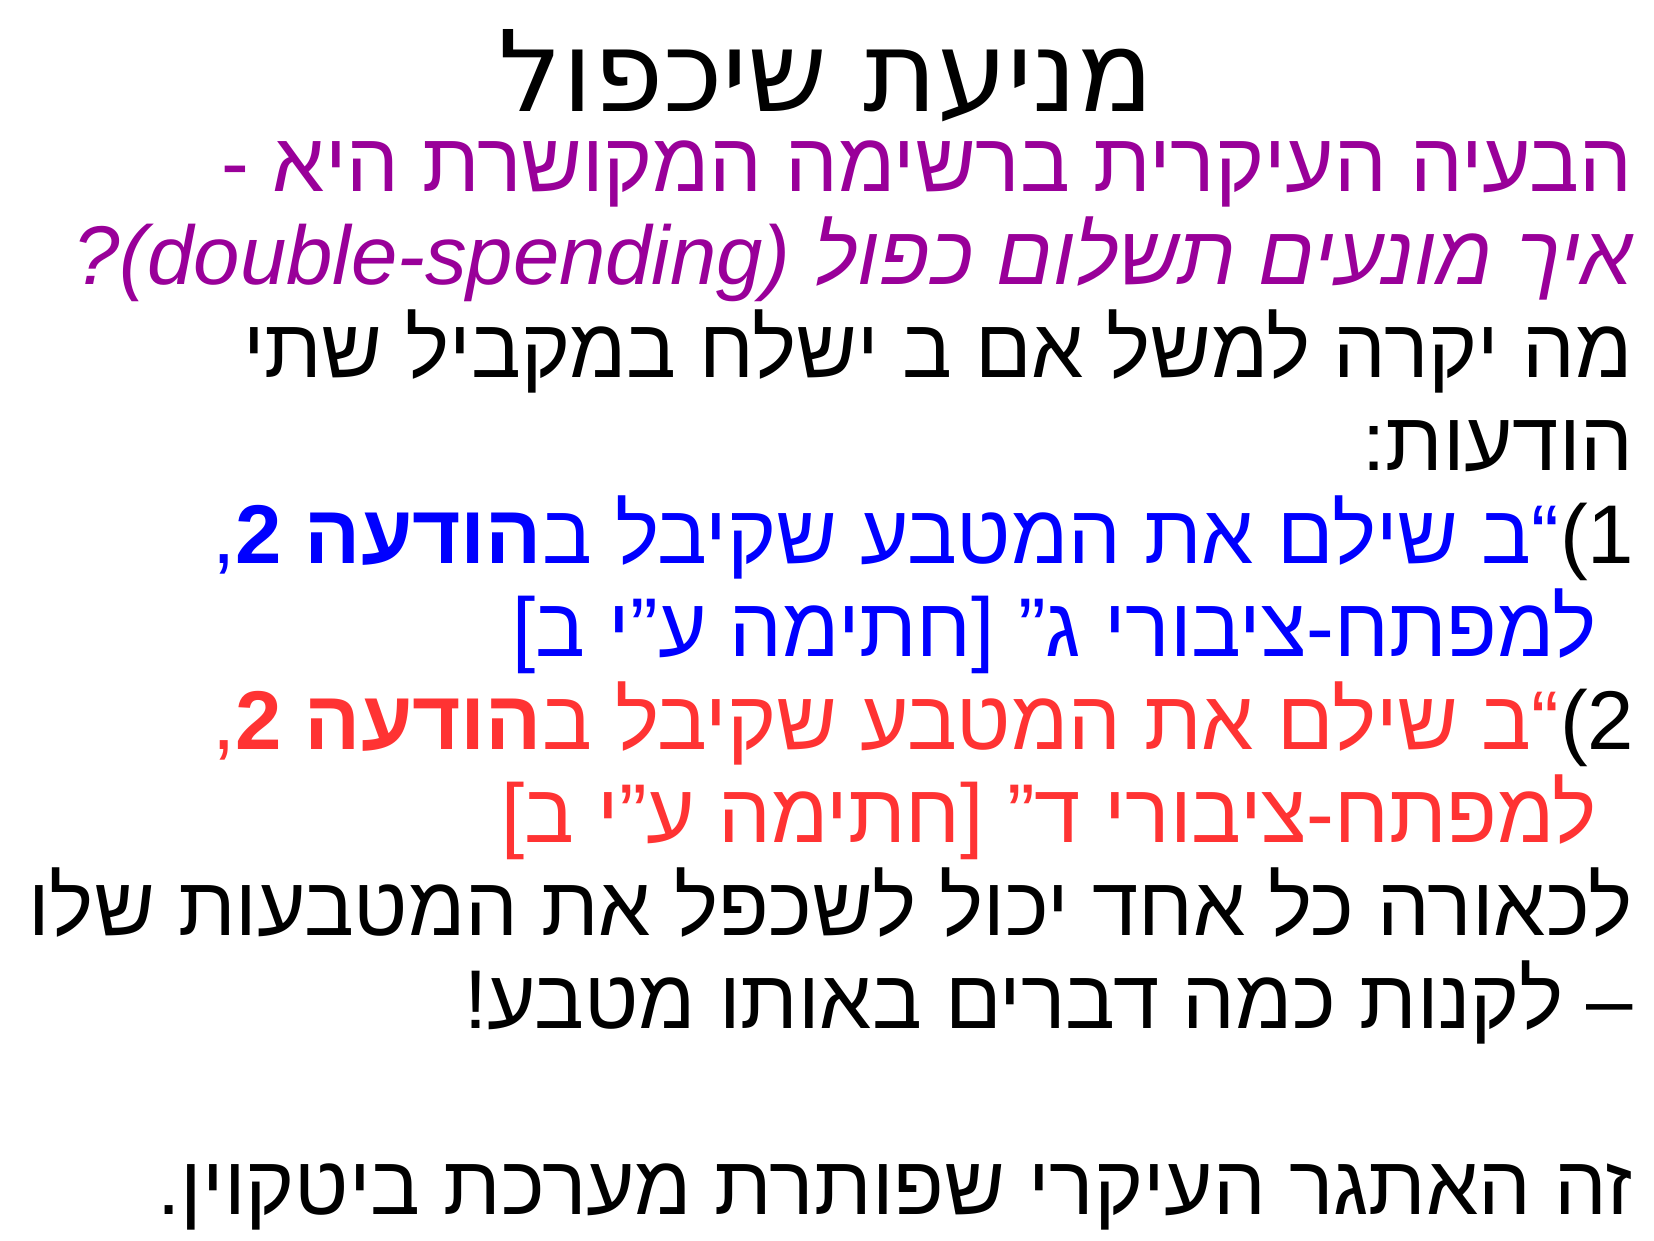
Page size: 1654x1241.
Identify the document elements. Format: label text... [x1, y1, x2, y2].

text_box מניעת שיכפול [0, 0, 1654, 146]
text_box הבעיה העיקרית ברשימה המקושרת היא - איך מונעים תשלום כפול (double-spending)? מה יקרה למשל אם ב ישלח במקביל שתי הודעות: “ב שילם את המטבע שקיבל בהודעה 2, למפתח-ציבורי ג” [חתימה ע”י ב] “ב שילם את המטבע שקיבל בהודעה 2, למפתח-ציבורי ד” [חתימה ע”י ב] לכאורה כל אחד יכול לשכפל את המטבעות שלו – לקנות כמה דברים באותו מטבע! זה האתגר העיקרי שפותרת מערכת ביטקוין. [0, 109, 1649, 1241]
